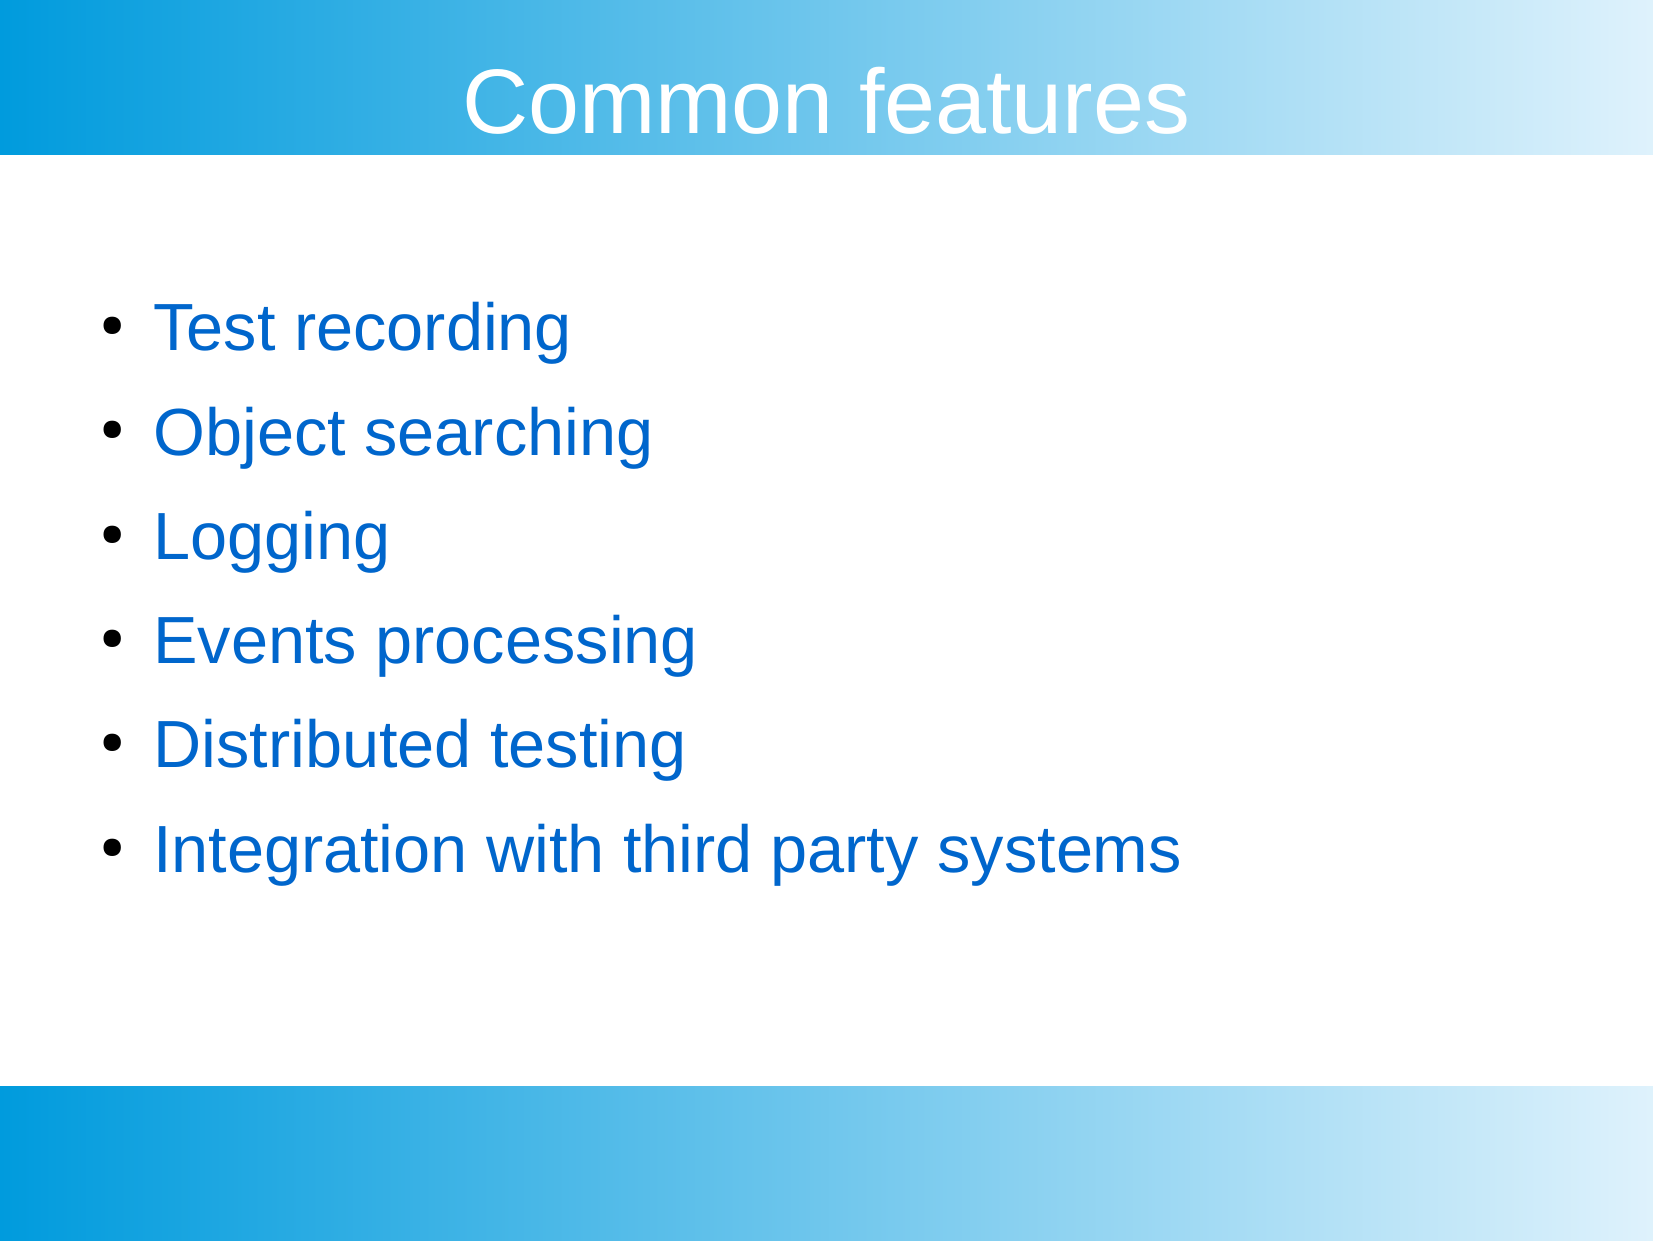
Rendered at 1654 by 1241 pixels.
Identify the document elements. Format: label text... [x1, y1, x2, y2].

list Test recording Object searching Logging Events processing Distributed testing Integration with third party systems [82, 290, 1571, 1010]
title Common features [82, 49, 1571, 155]
